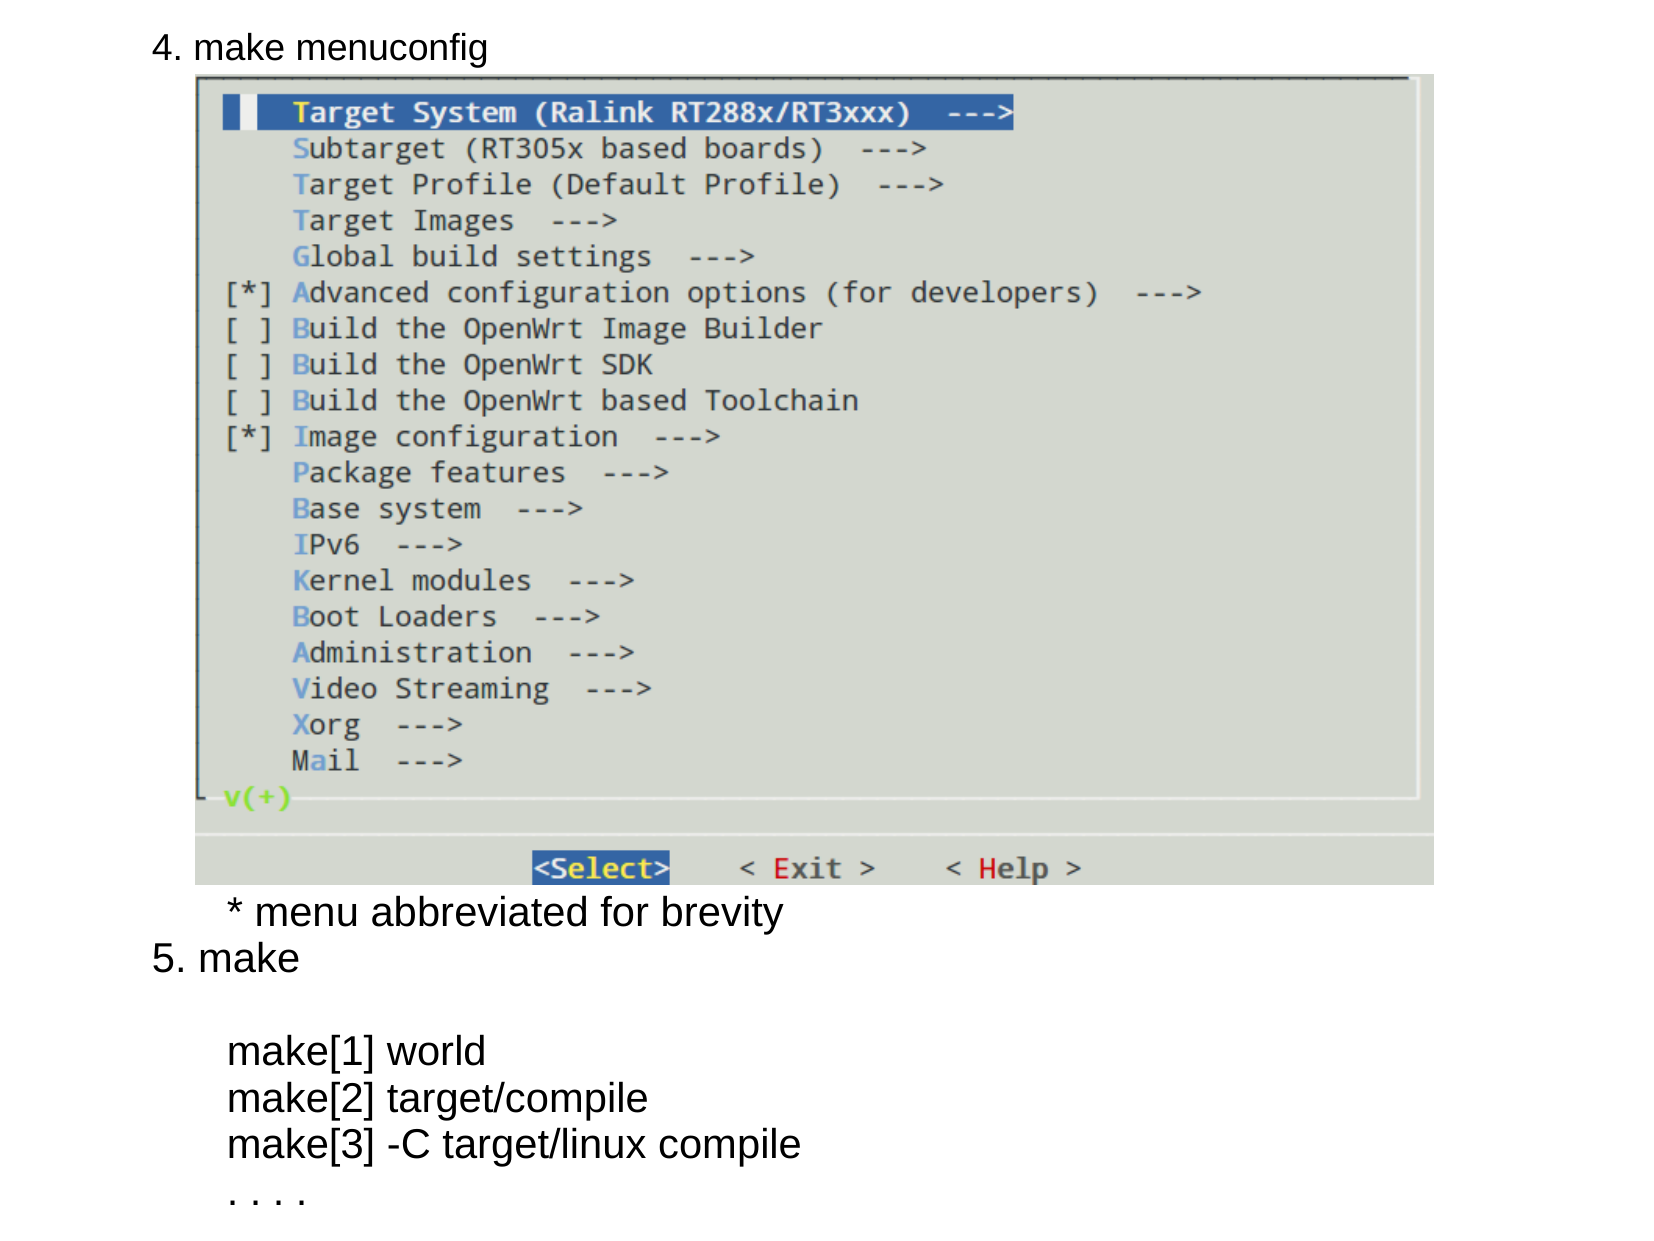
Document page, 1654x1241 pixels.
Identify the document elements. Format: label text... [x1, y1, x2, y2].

picture [195, 74, 1434, 885]
subtitle 4. make menuconfig * menu abbreviated for brevity 5. make make[1] world make[2] target/compile make[3] -C target/linux compile . . . . [76, 0, 1565, 1241]
